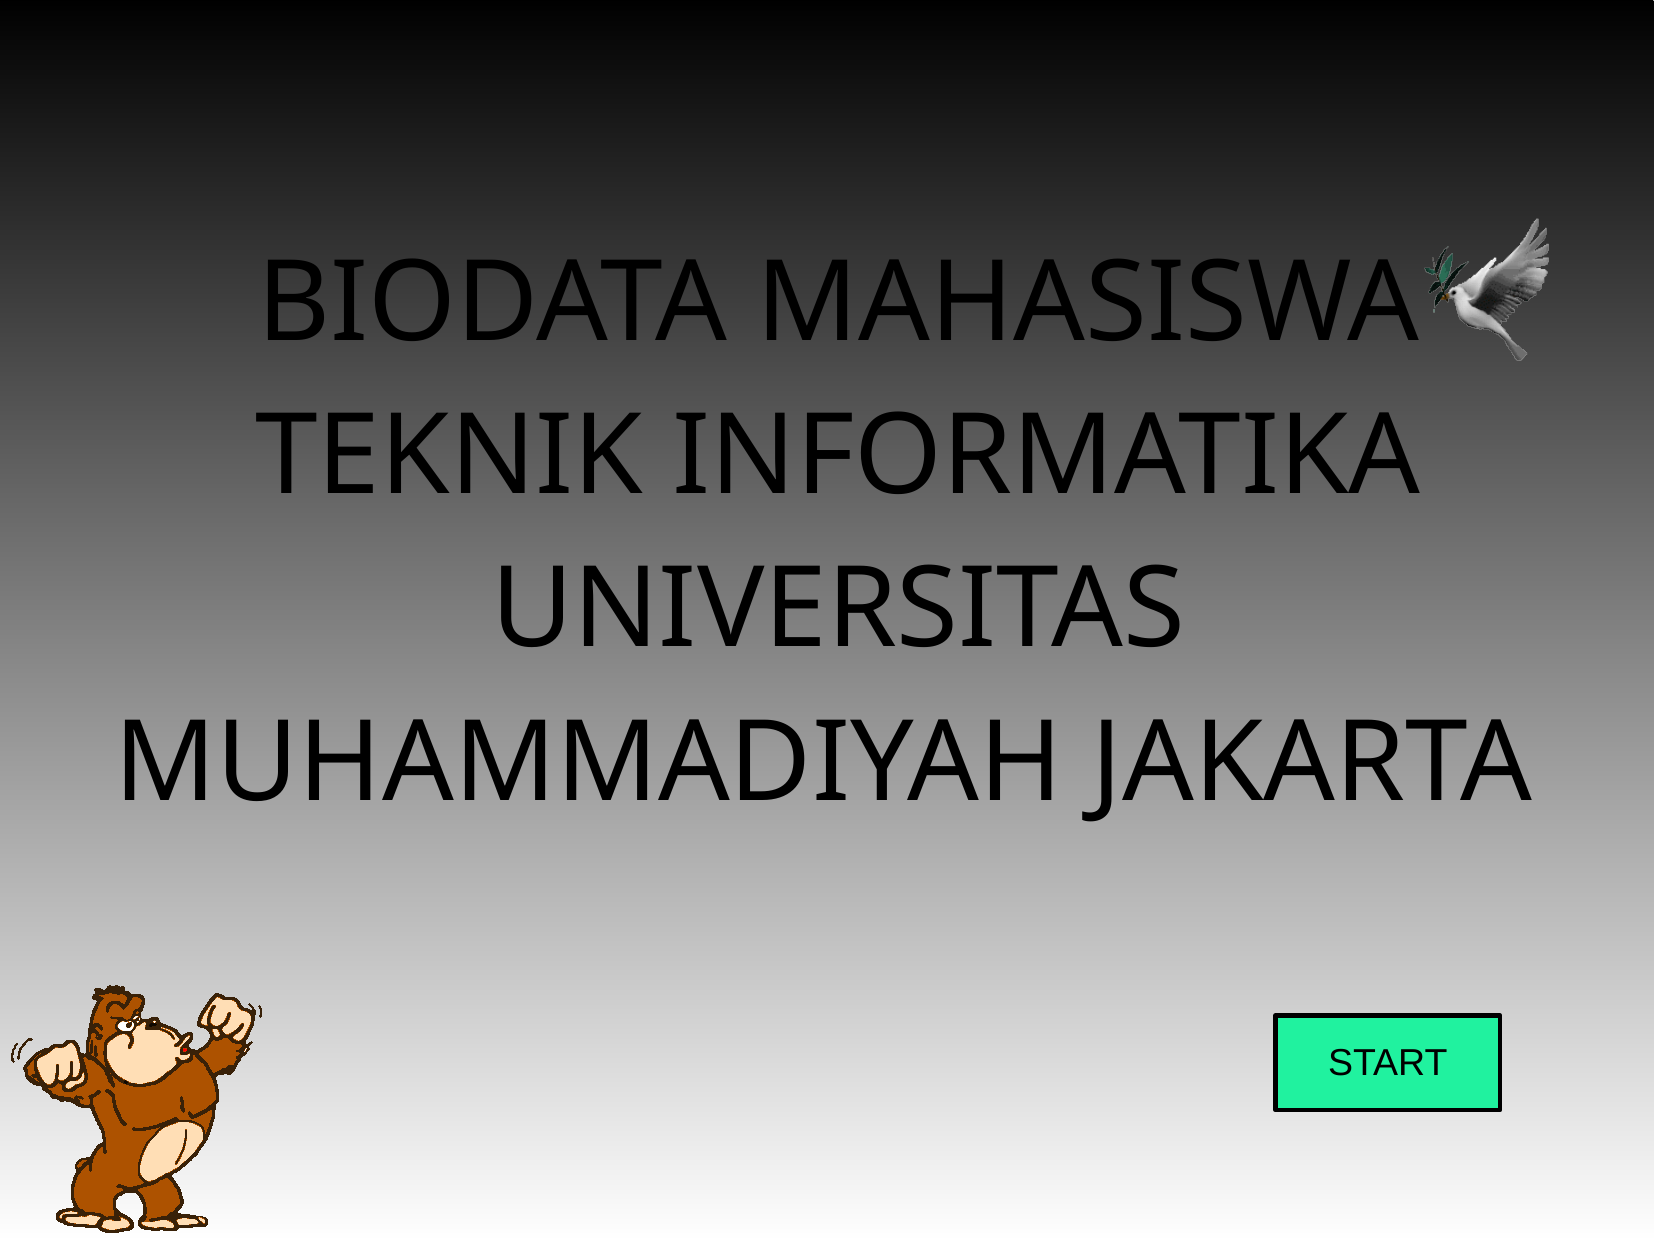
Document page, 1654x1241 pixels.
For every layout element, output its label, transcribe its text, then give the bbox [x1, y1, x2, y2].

text_box BIODATA MAHASISWA TEKNIK INFORMATIKA UNIVERSITAS MUHAMMADIYAH JAKARTA [82, 212, 1595, 898]
picture [1405, 212, 1583, 420]
picture [7, 968, 267, 1239]
text_box START [1275, 1015, 1501, 1111]
